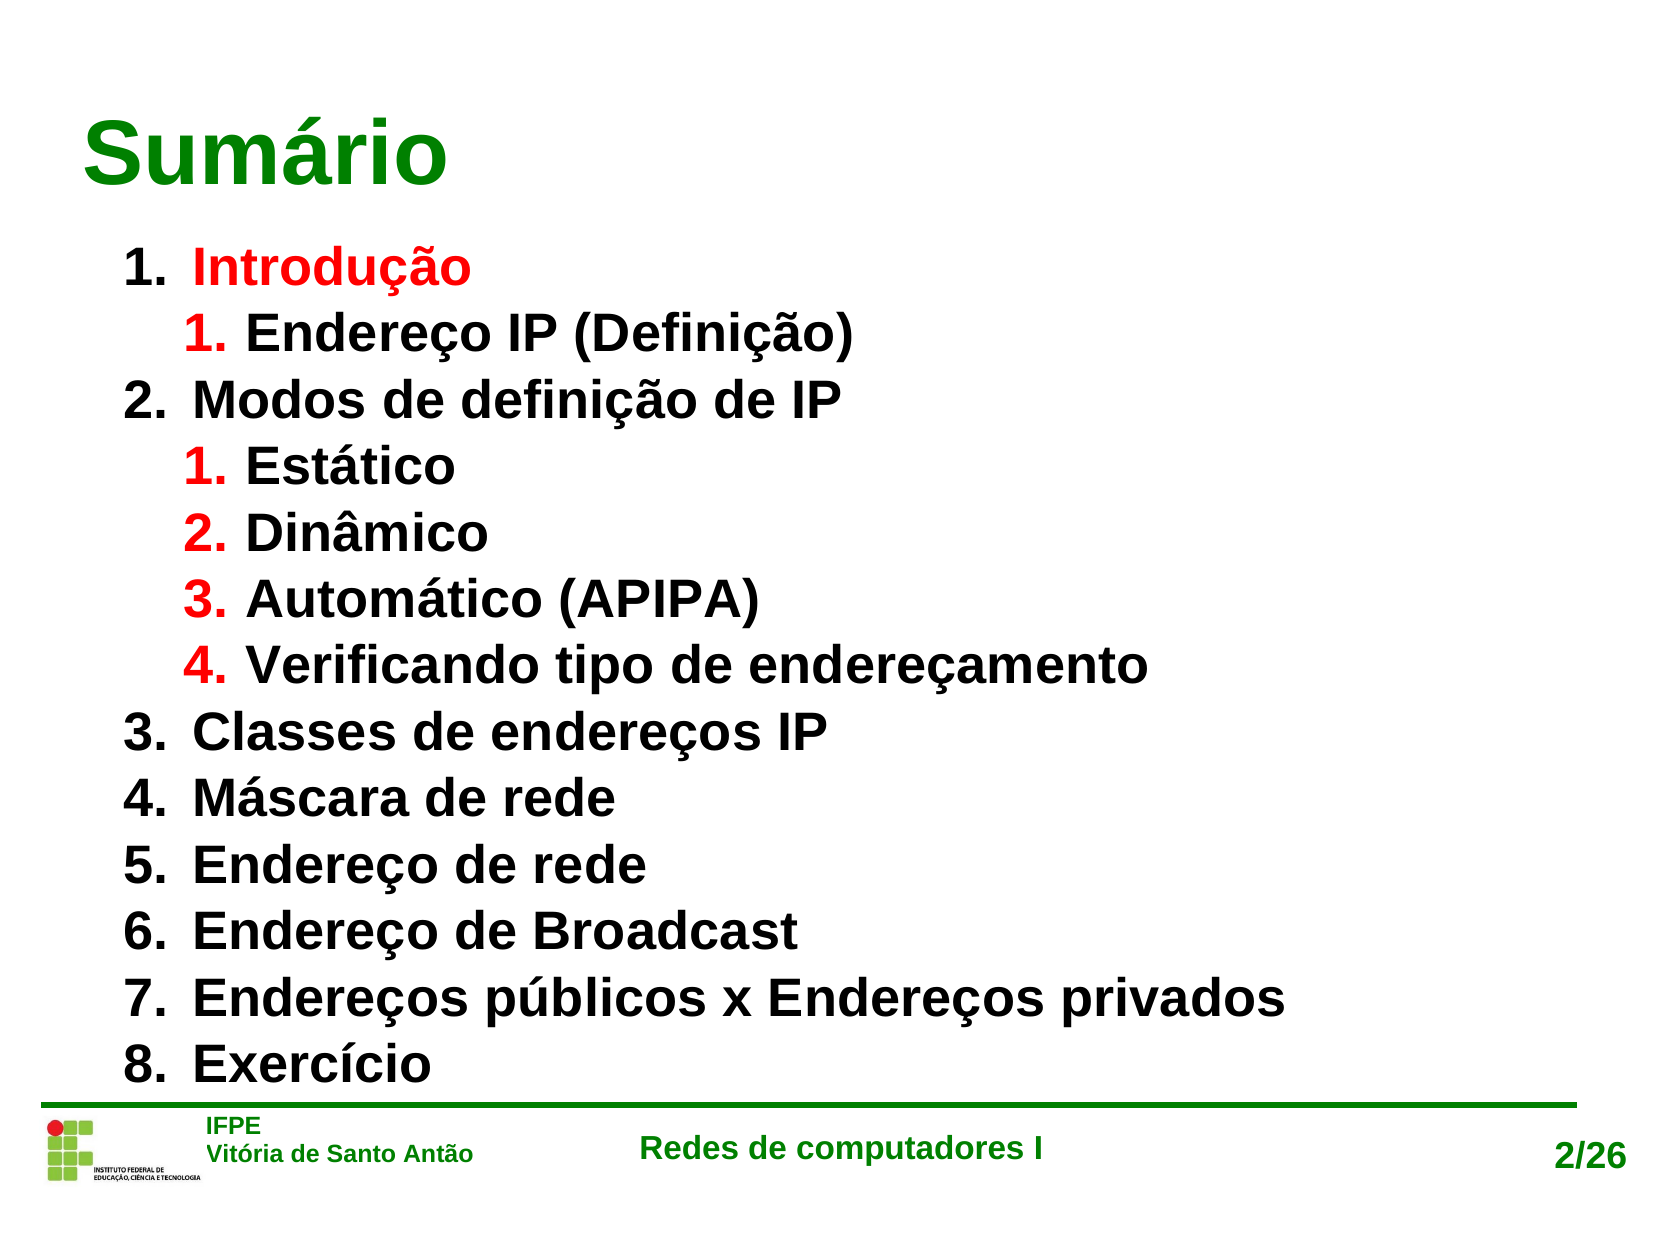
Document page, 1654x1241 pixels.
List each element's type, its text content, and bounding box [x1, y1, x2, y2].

list Introdução Endereço IP (Definição) Modos de definição de IP Estático Dinâmico Automático (APIPA) Verificando tipo de endereçamento Classes de endereços IP Máscara de rede Endereço de rede Endereço de Broadcast Endereços públicos x Endereços privados Exercício [88, 236, 1577, 1095]
title Sumário [82, 49, 1571, 257]
picture [39, 1111, 207, 1191]
